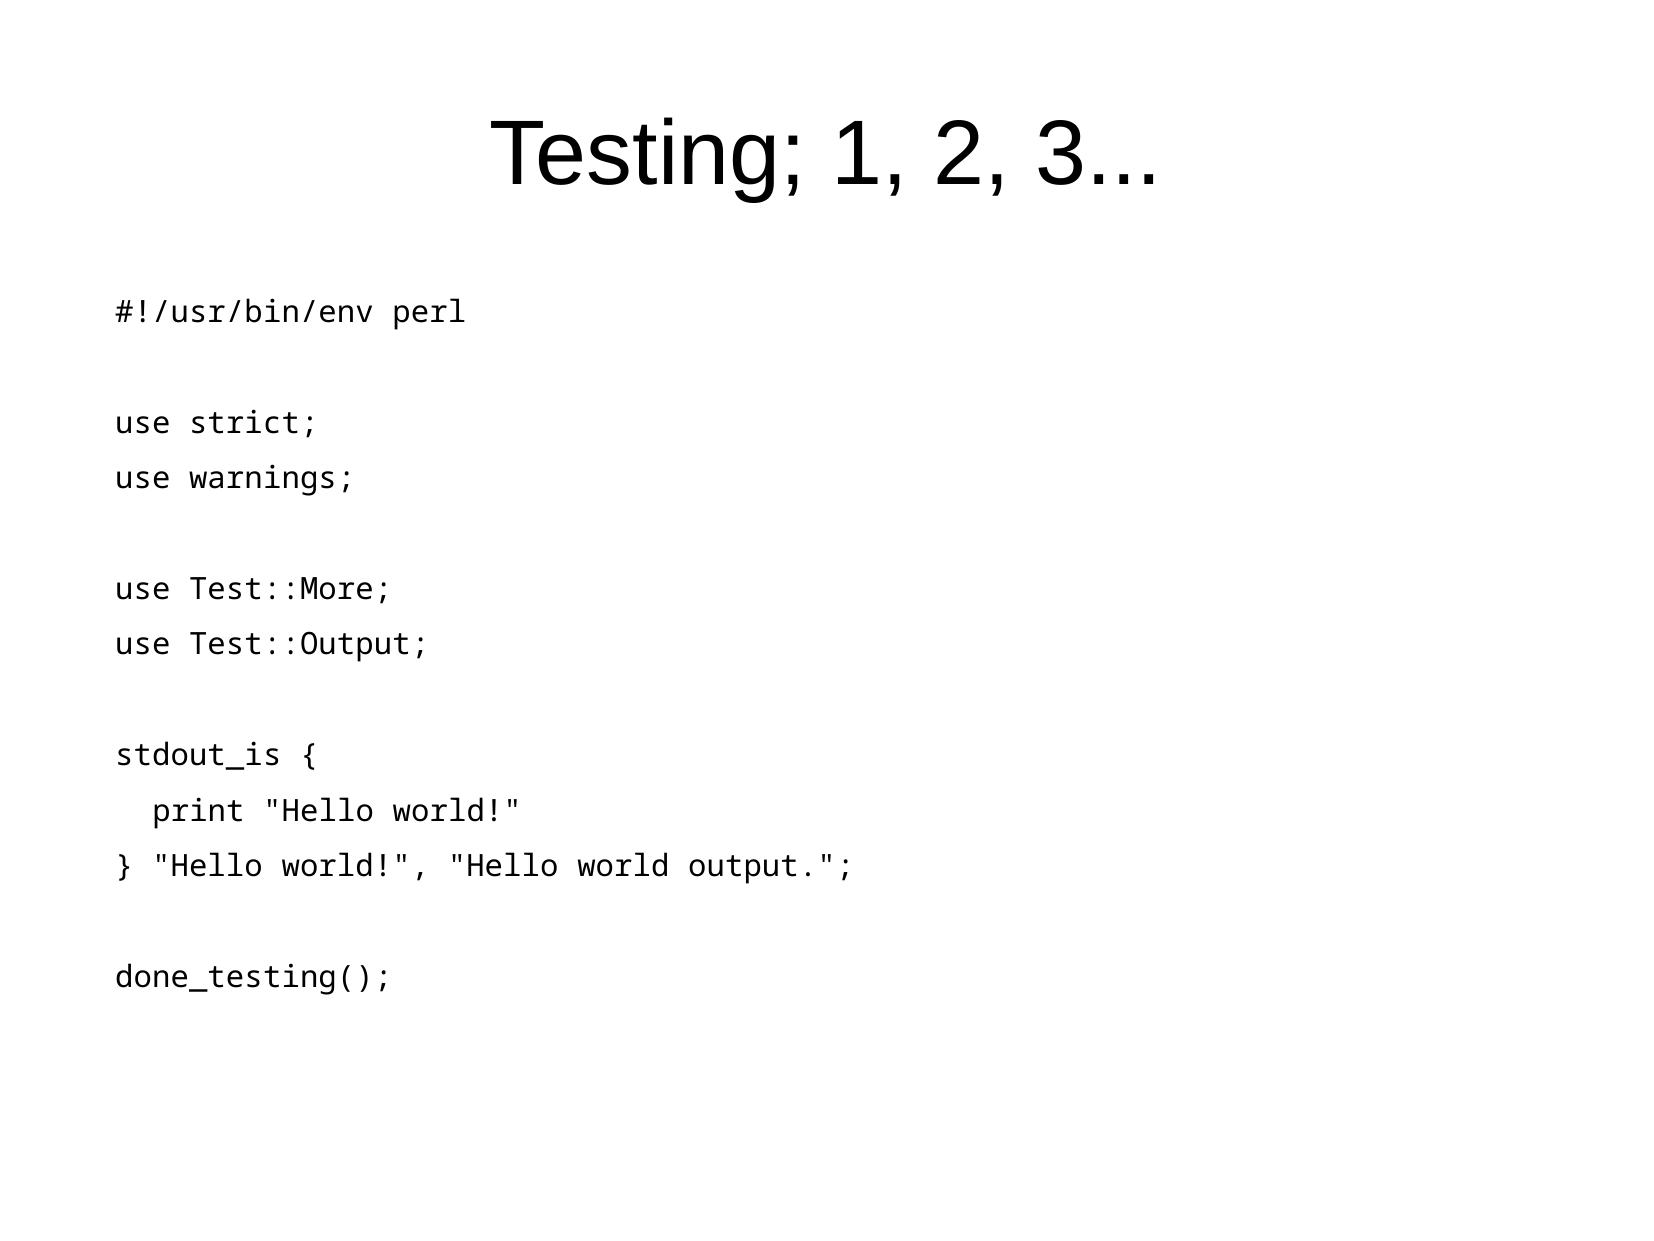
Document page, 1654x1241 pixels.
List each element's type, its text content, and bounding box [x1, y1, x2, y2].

title Testing; 1, 2, 3... [82, 49, 1571, 257]
list #!/usr/bin/env perl use strict; use warnings; use Test::More; use Test::Output; stdout_is { print "Hello world!" } "Hello world!", "Hello world output."; done_testing(); [82, 290, 1571, 1010]
